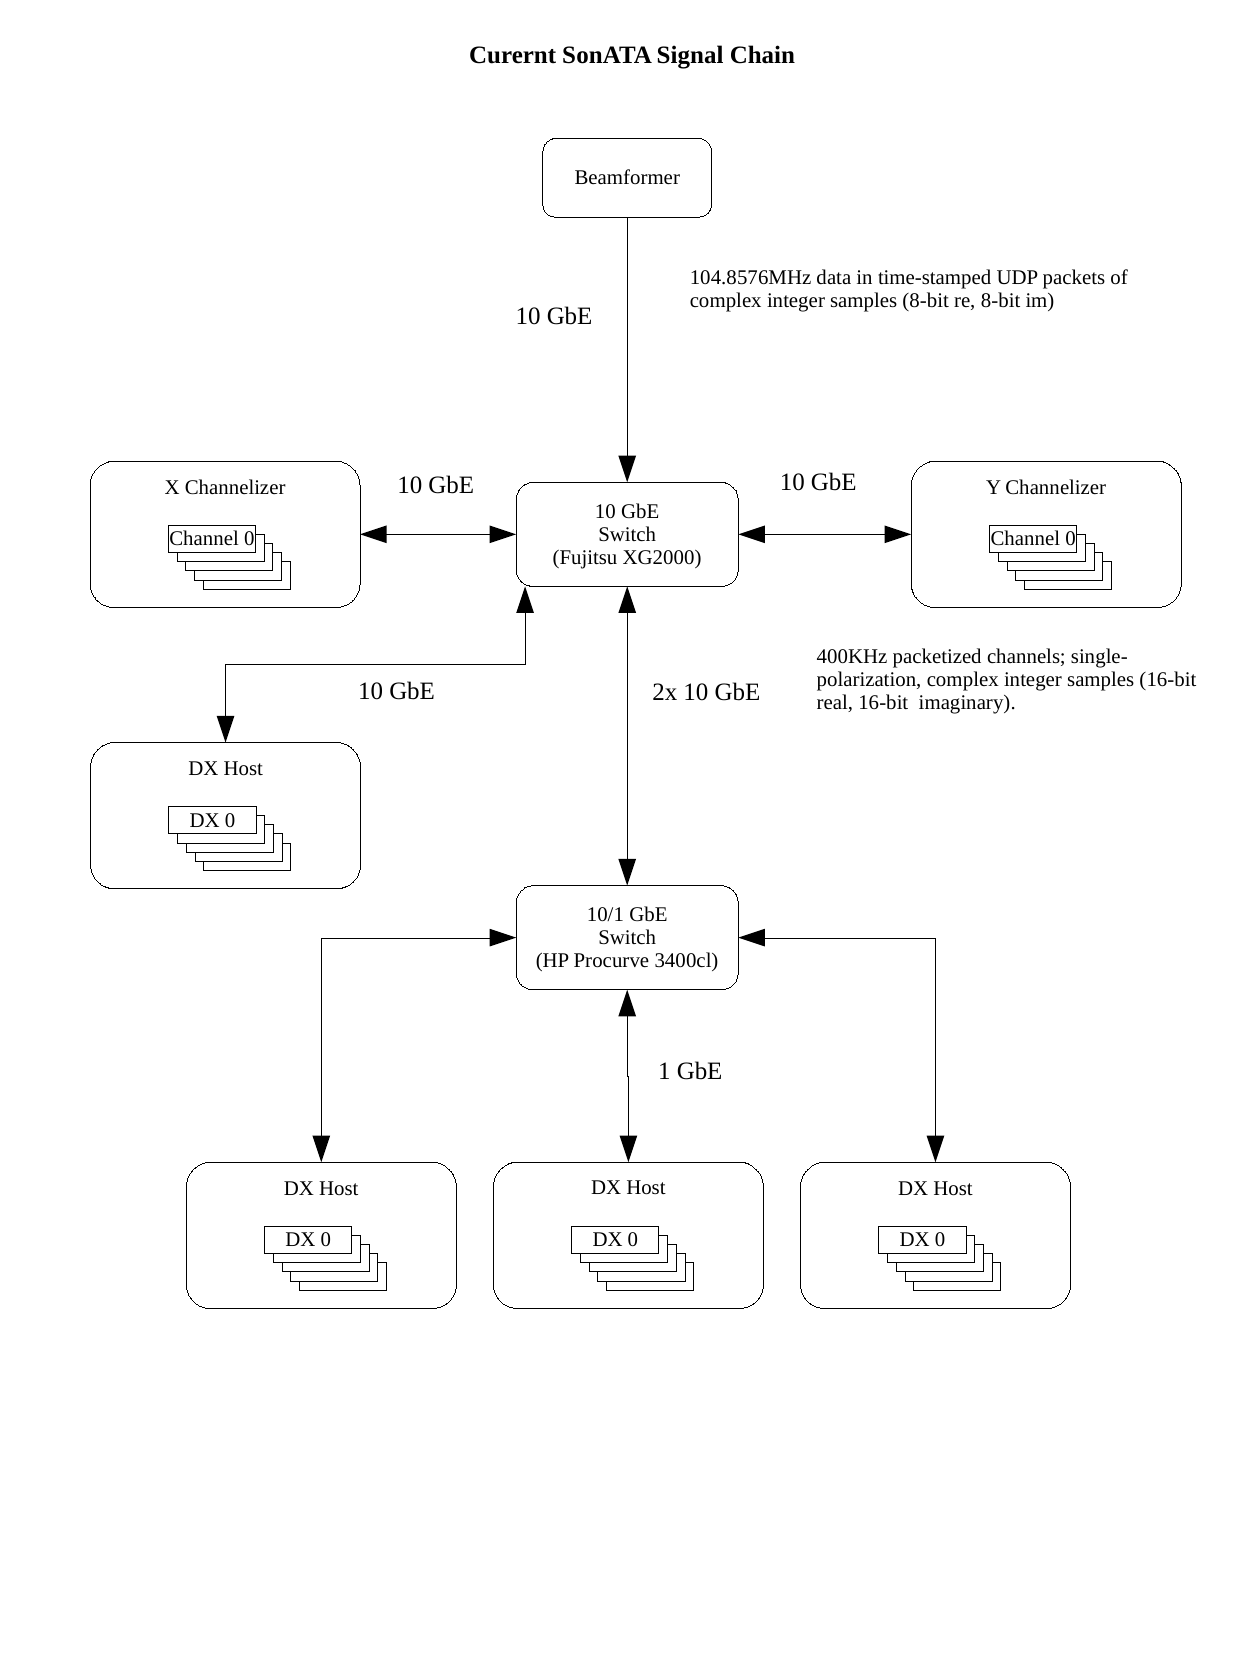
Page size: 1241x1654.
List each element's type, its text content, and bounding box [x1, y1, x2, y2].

text_box Channel 0 [168, 525, 256, 553]
text_box 400KHz packetized channels; single-polarization, complex integer samples (16-bit real, 16-bit imaginary). [801, 637, 1230, 733]
text_box DX 0 [571, 1226, 659, 1254]
text_box DX Host [493, 1162, 764, 1309]
text_box 10 GbE [382, 463, 490, 507]
text_box 104.8576MHz data in time-stamped UDP packets of complex integer samples (8-bit re, 8-bit im) [675, 258, 1159, 320]
text_box 10 GbE [343, 669, 451, 713]
text_box 1 GbE [643, 1049, 858, 1241]
text_box DX Host [800, 1162, 1071, 1309]
text_box Channel 0 [989, 525, 1077, 553]
text_box 10/1 GbE Switch (HP Procurve 3400cl) [516, 885, 739, 990]
text_box 10 GbE [500, 294, 608, 338]
text_box Beamformer [542, 138, 712, 218]
text_box X Channelizer [90, 461, 361, 608]
text_box Y Channelizer [911, 461, 1182, 608]
text_box Curernt SonATA Signal Chain [454, 34, 845, 77]
text_box 10 GbE [765, 461, 872, 504]
text_box [580, 1241, 694, 1291]
text_box 2x 10 GbE [637, 671, 852, 863]
text_box DX 0 [168, 806, 257, 834]
text_box DX Host [90, 742, 361, 889]
text_box [273, 1235, 387, 1291]
text_box 10 GbE Switch (Fujitsu XG2000) [516, 482, 739, 587]
text_box DX 0 [878, 1226, 967, 1254]
text_box [998, 534, 1112, 590]
text_box [177, 534, 291, 590]
text_box [887, 1235, 1001, 1291]
text_box DX Host [186, 1162, 457, 1309]
text_box DX 0 [264, 1226, 352, 1254]
text_box [177, 815, 291, 871]
